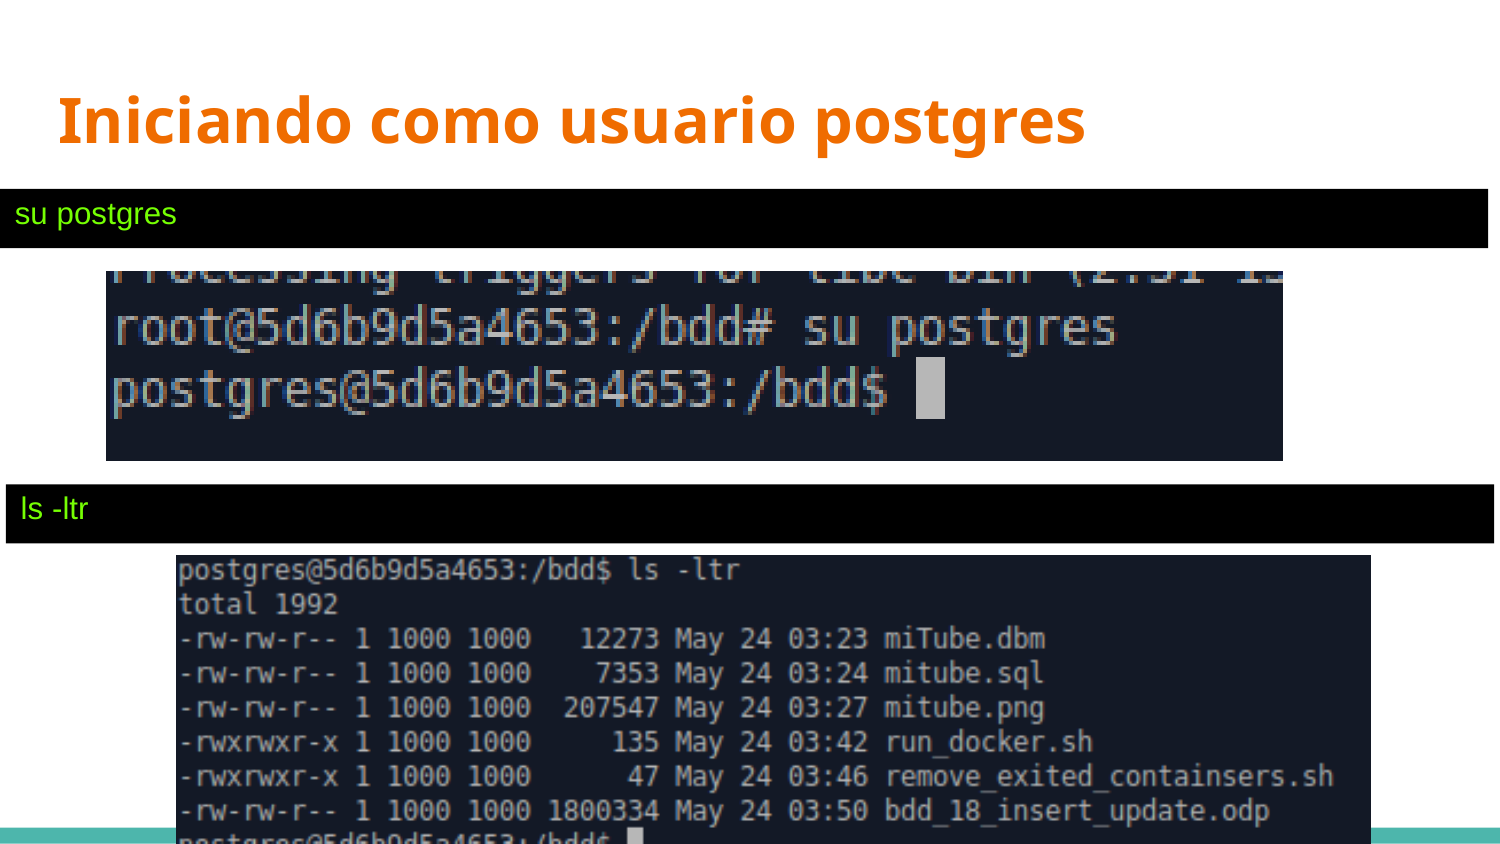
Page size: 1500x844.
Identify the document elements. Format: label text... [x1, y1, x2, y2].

text_box ls -ltr [5, 484, 1495, 544]
text_box su postgres [0, 188, 1489, 249]
picture [106, 271, 1283, 461]
title Iniciando como usuario postgres [43, 61, 1441, 178]
picture [176, 555, 1371, 844]
